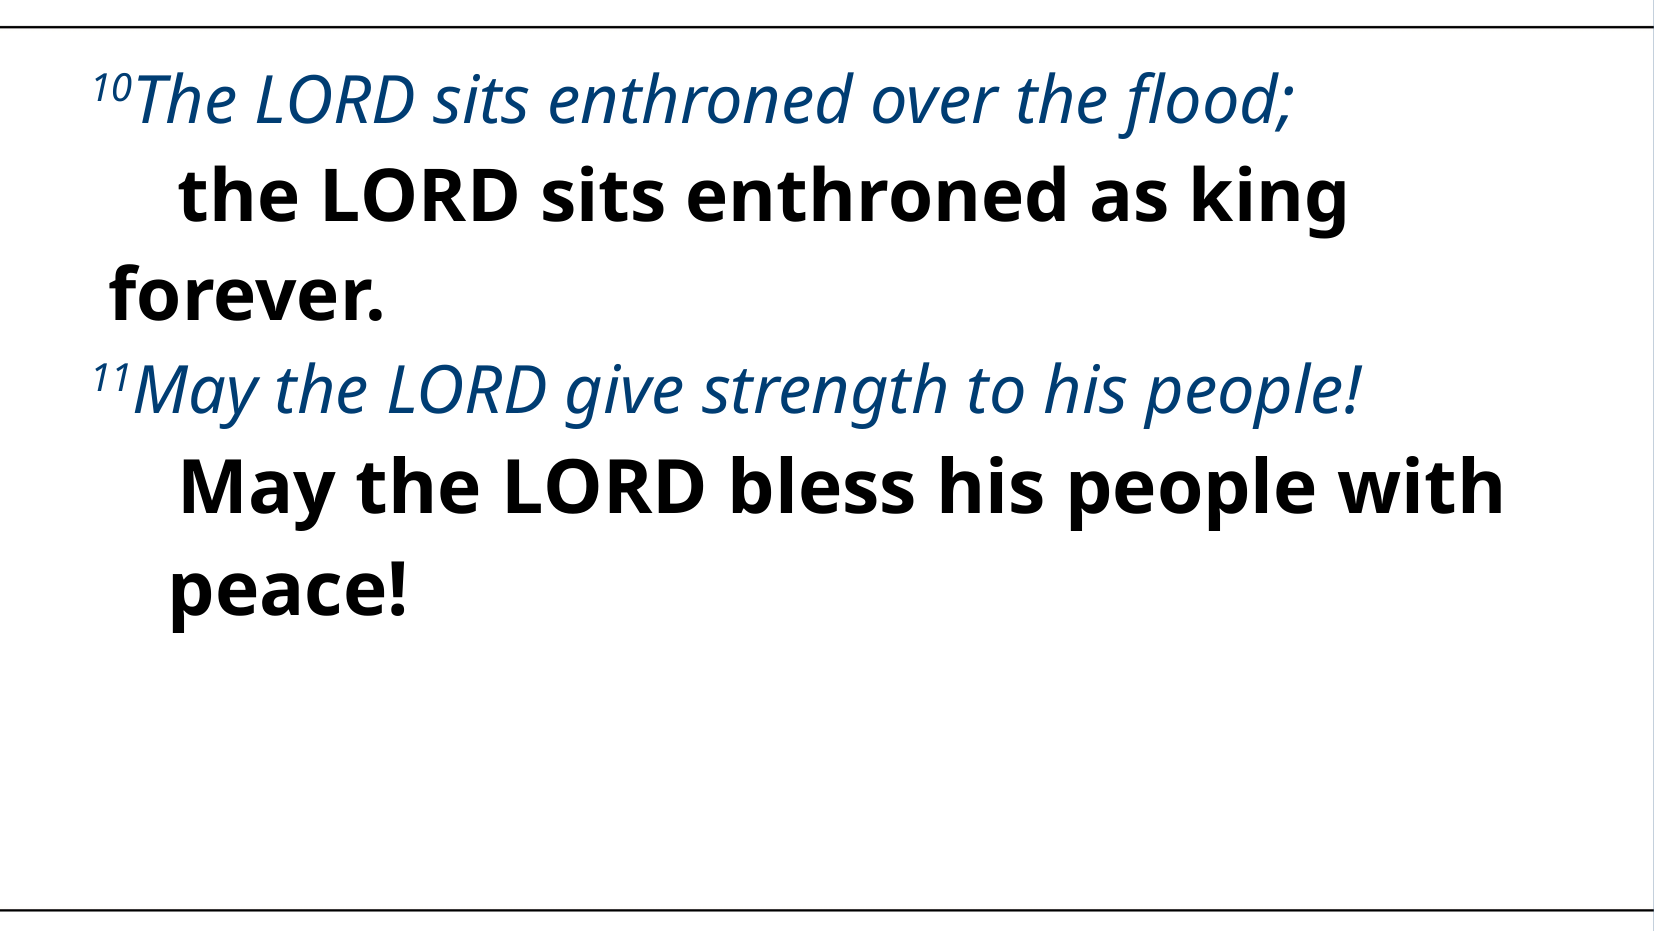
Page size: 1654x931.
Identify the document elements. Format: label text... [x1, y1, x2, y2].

text_box 10The LORD sits enthroned over the flood; the LORD sits enthroned as king forever. 11May the LORD give strength to his people! May the LORD bless his people with peace! [75, 45, 1606, 541]
picture [0, 0, 1654, 931]
